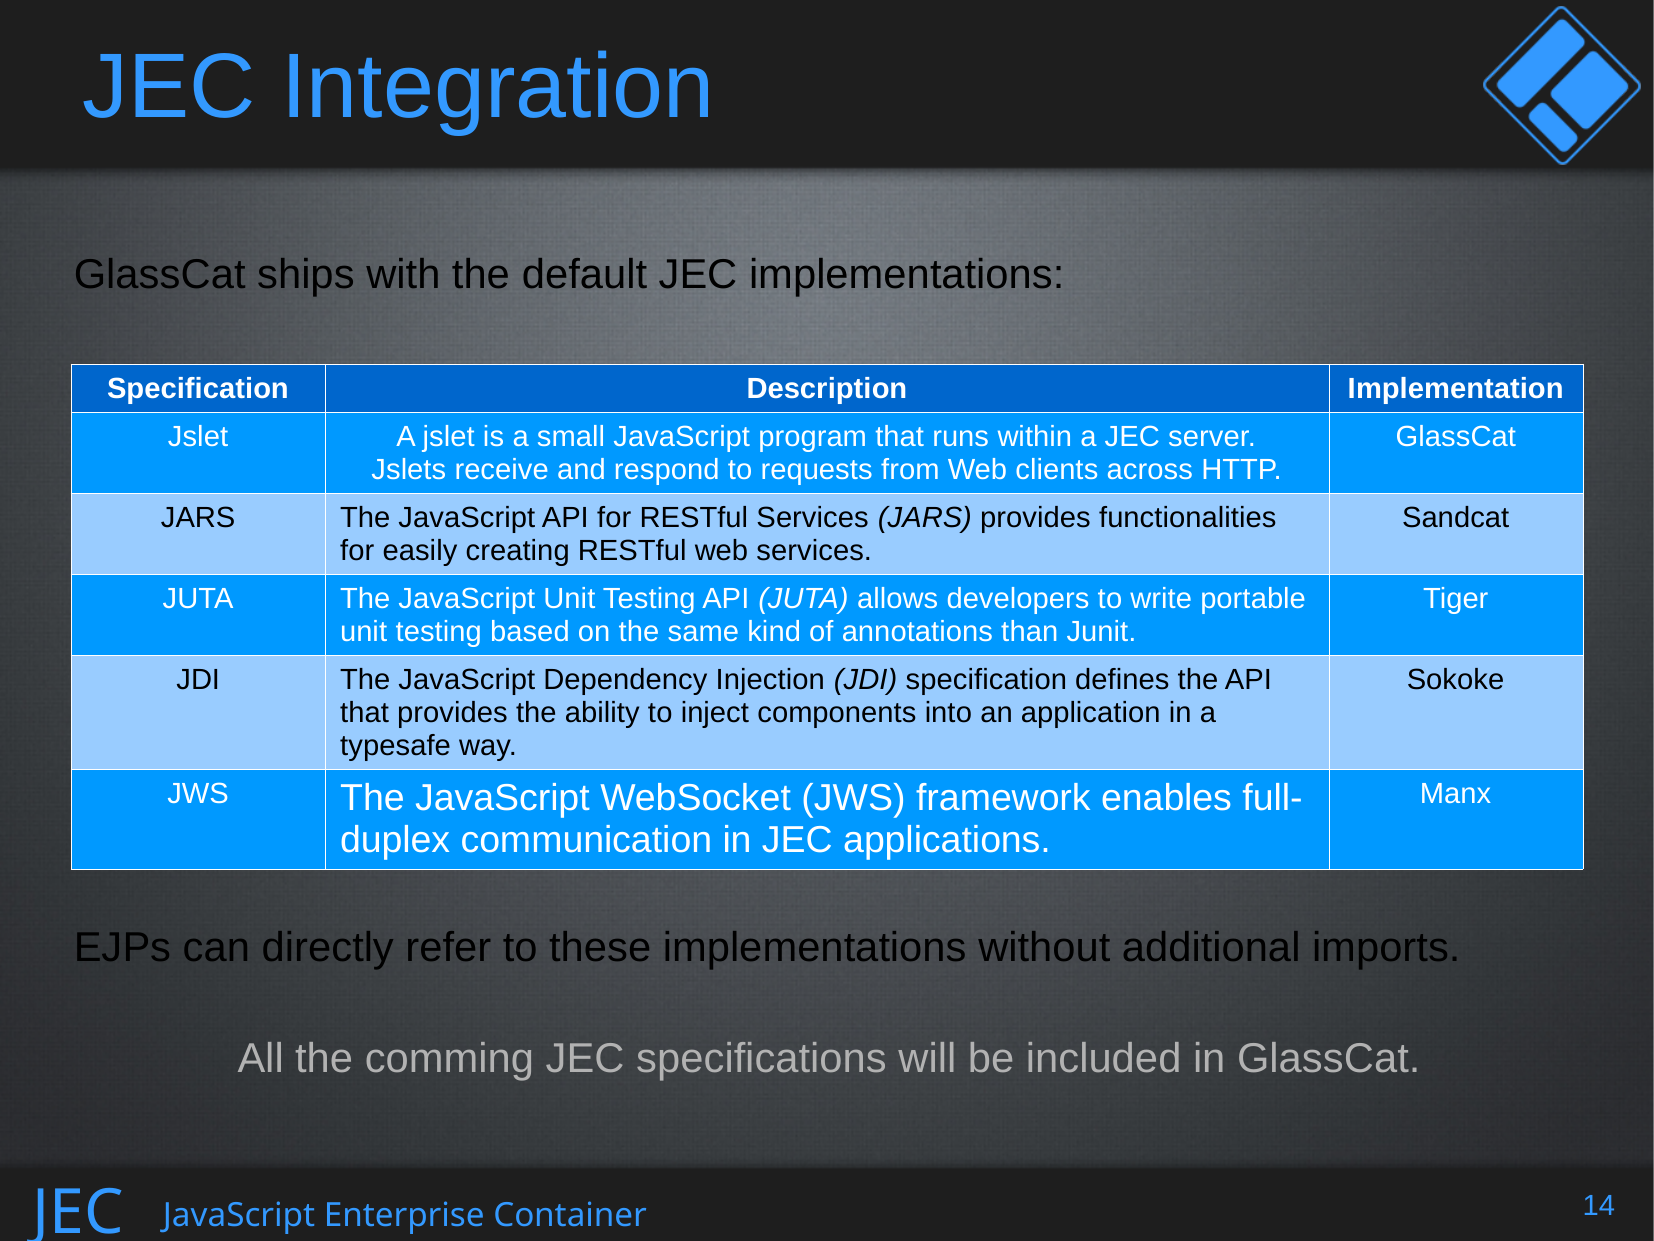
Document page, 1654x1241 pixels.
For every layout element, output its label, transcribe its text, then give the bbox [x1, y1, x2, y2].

text_box EJPs can directly refer to these implementations without additional imports. [59, 916, 1595, 989]
table_cell The JavaScript Unit Testing API (JUTA) allows developers to write portable unit testing based on the same kind of annotations than Junit. [326, 575, 1329, 655]
table_cell The JavaScript WebSocket (JWS) framework enables full-duplex communication in JEC applications. [326, 770, 1329, 869]
table_cell Tiger [1330, 575, 1583, 655]
table_header Implementation [1330, 365, 1583, 412]
table_cell JDI [72, 656, 325, 769]
table_cell JWS [72, 770, 325, 869]
picture [0, 0, 1654, 1241]
table_header Specification [72, 365, 325, 412]
table_cell Sandcat [1330, 494, 1583, 574]
table_cell Manx [1330, 770, 1583, 869]
text_box JEC [17, 1159, 149, 1241]
table_cell The JavaScript Dependency Injection (JDI) specification defines the API that provides the ability to inject components into an application in a typesafe way. [326, 656, 1329, 769]
text_box GlassCat ships with the default JEC implementations: [59, 243, 1595, 316]
table_cell Jslet [72, 413, 325, 493]
text_box All the comming JEC specifications will be included in GlassCat. [222, 1027, 1436, 1089]
text_box JavaScript Enterprise Container [148, 1183, 651, 1241]
text_box 14 [744, 1181, 1630, 1229]
title JEC Integration [82, 23, 1441, 147]
table_cell GlassCat [1330, 413, 1583, 493]
table_cell JARS [72, 494, 325, 574]
table_cell The JavaScript API for RESTful Services (JARS) provides functionalities for easily creating RESTful web services. [326, 494, 1329, 574]
table_cell Sokoke [1330, 656, 1583, 769]
table_header Description [326, 365, 1329, 412]
table_cell A jslet is a small JavaScript program that runs within a JEC server. Jslets receive and respond to requests from Web clients across HTTP. [326, 413, 1329, 493]
table_cell JUTA [72, 575, 325, 655]
